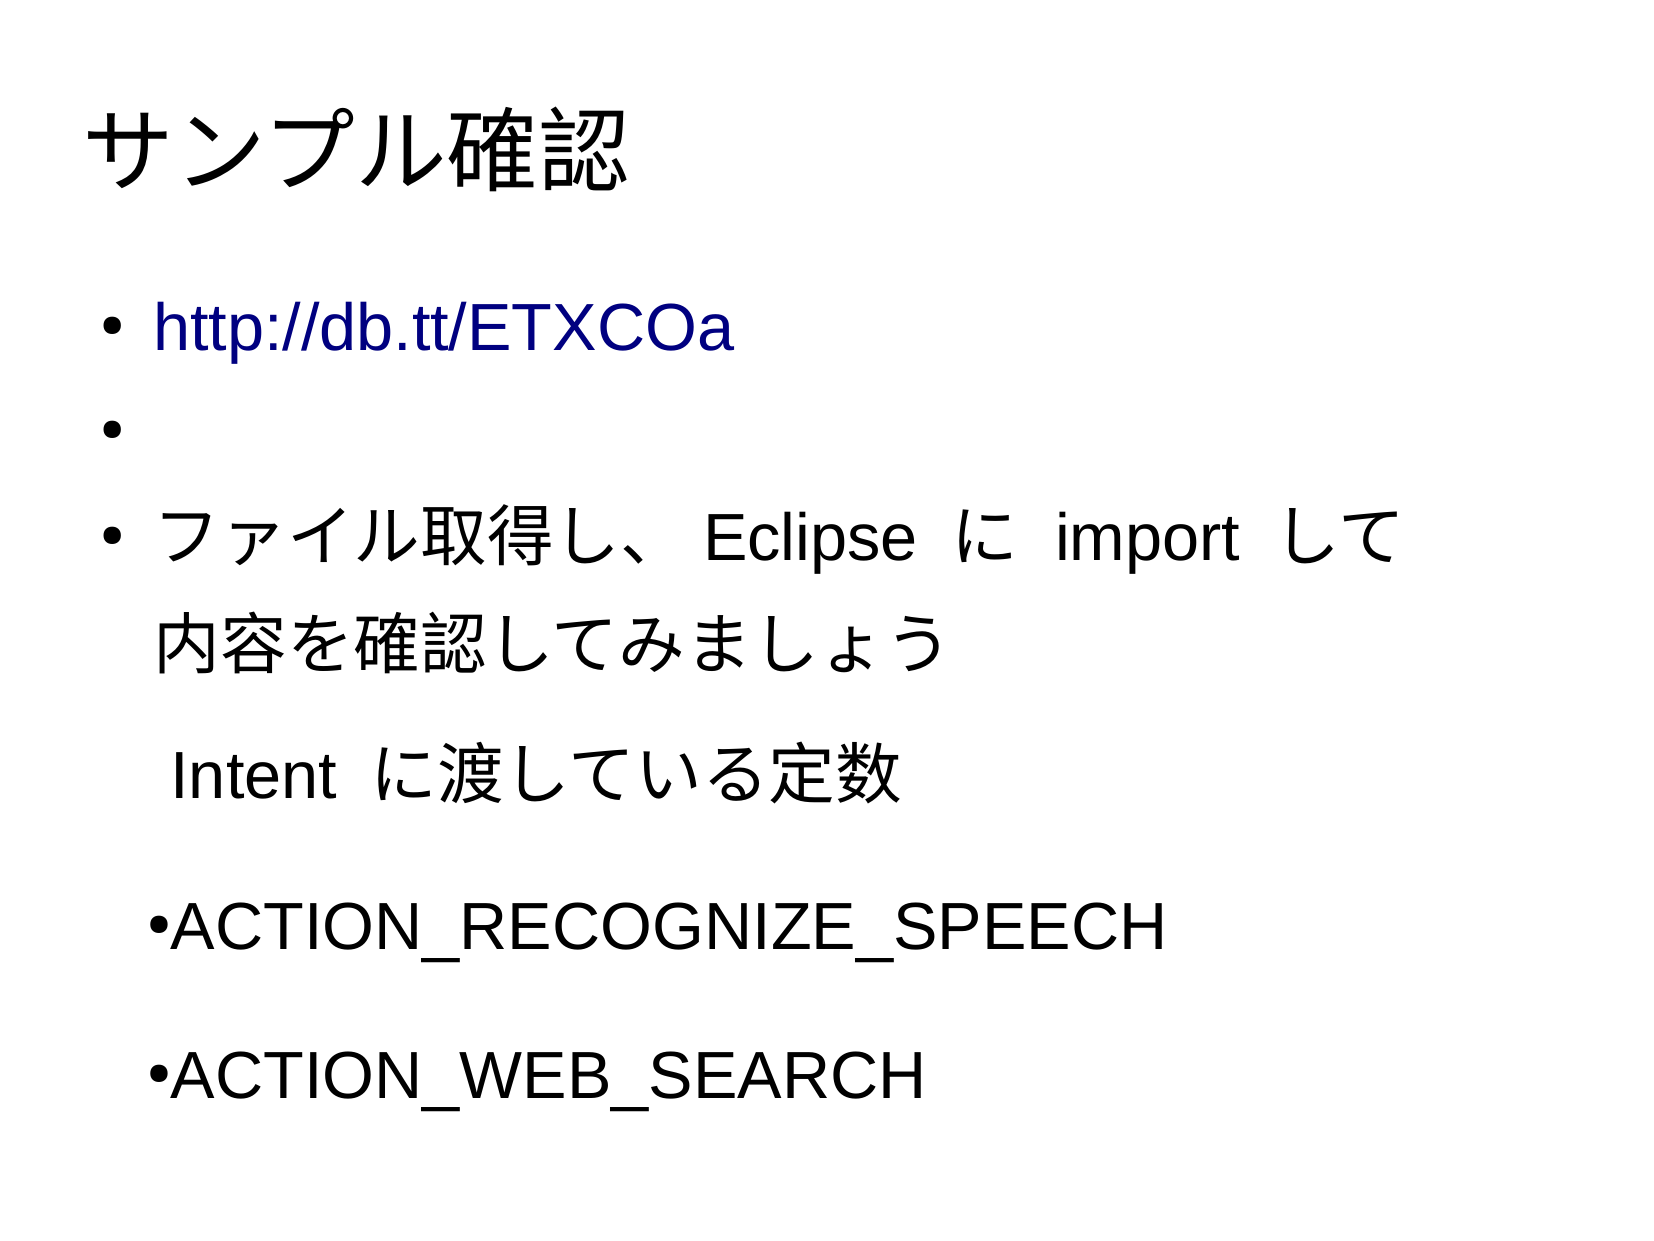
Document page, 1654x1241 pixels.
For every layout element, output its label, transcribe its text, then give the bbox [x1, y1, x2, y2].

text_box Intent に渡している定数 ACTION_RECOGNIZE_SPEECH ACTION_WEB_SEARCH [132, 729, 1184, 1121]
list http://db.tt/ETXCOa ファイル取得し、Eclipse に import して 内容を確認してみましょう [82, 290, 1571, 1109]
title サンプル確認 [82, 56, 1571, 250]
